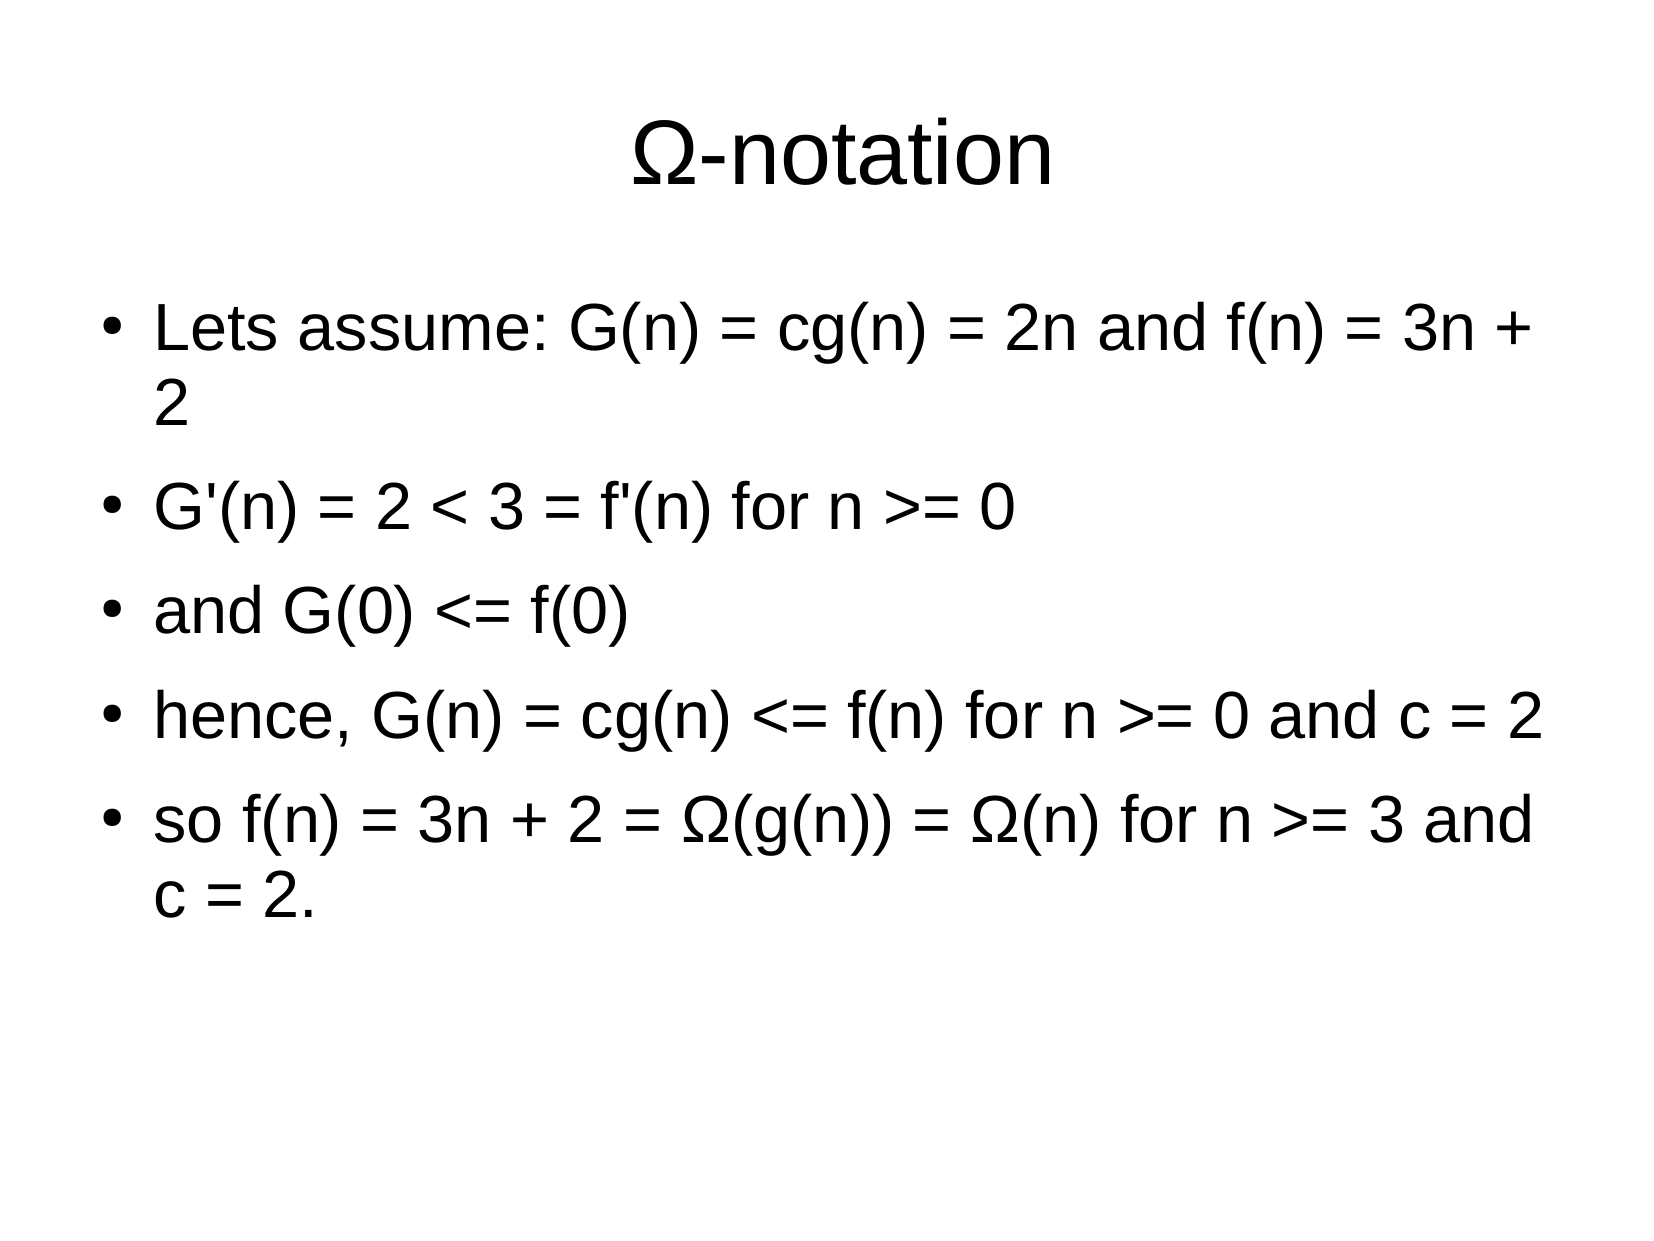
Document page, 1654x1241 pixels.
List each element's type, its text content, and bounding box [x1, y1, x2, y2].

list Lets assume: G(n) = cg(n) = 2n and f(n) = 3n + 2 G'(n) = 2 < 3 = f'(n) for n >= 0 and G(0) <= f(0) hence, G(n) = cg(n) <= f(n) for n >= 0 and c = 2 so f(n) = 3n + 2 = Ω(g(n)) = Ω(n) for n >= 3 and c = 2. [82, 290, 1571, 1109]
title Ω-notation [82, 49, 1571, 257]
